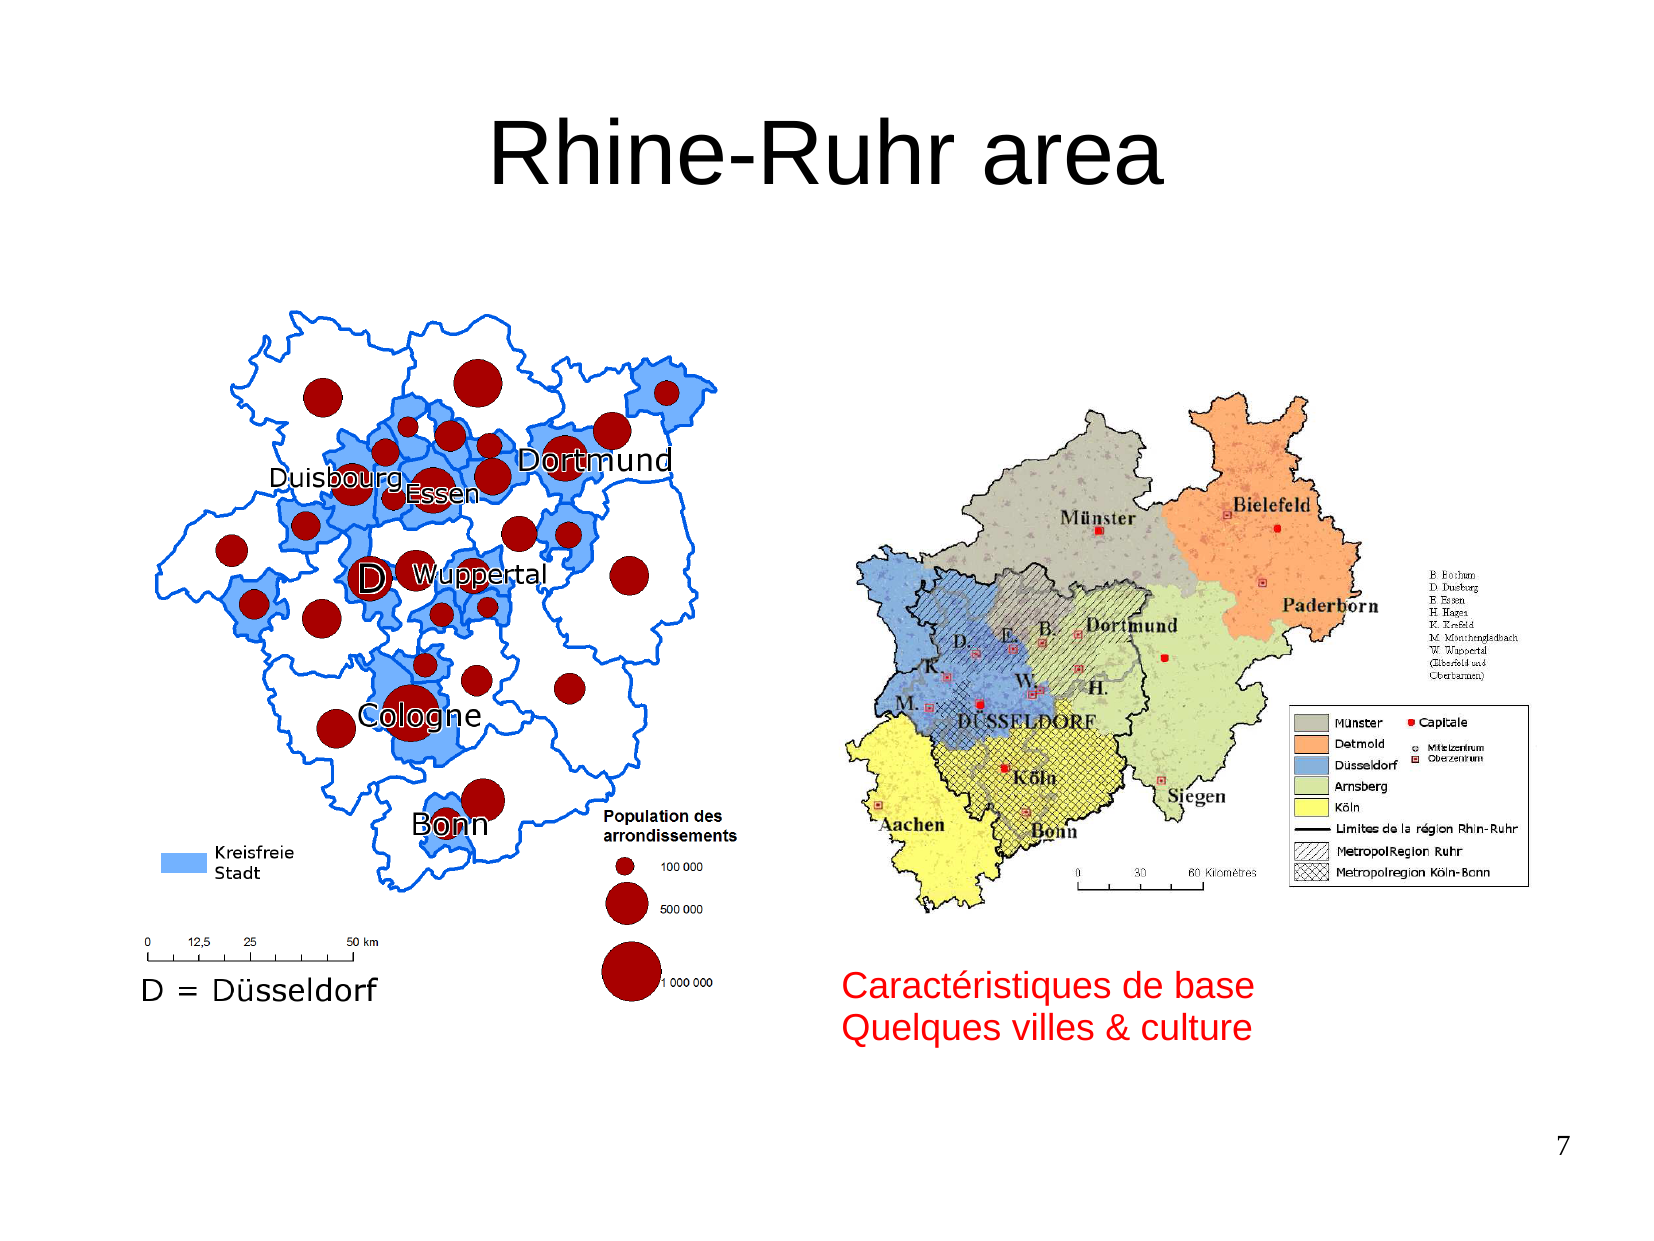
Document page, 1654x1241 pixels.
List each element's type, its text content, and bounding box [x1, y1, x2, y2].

text_box Caractéristiques de base Quelques villes & culture [826, 956, 1271, 1056]
title Rhine-Ruhr area [82, 49, 1571, 257]
picture [136, 290, 739, 1010]
picture [828, 376, 1539, 923]
